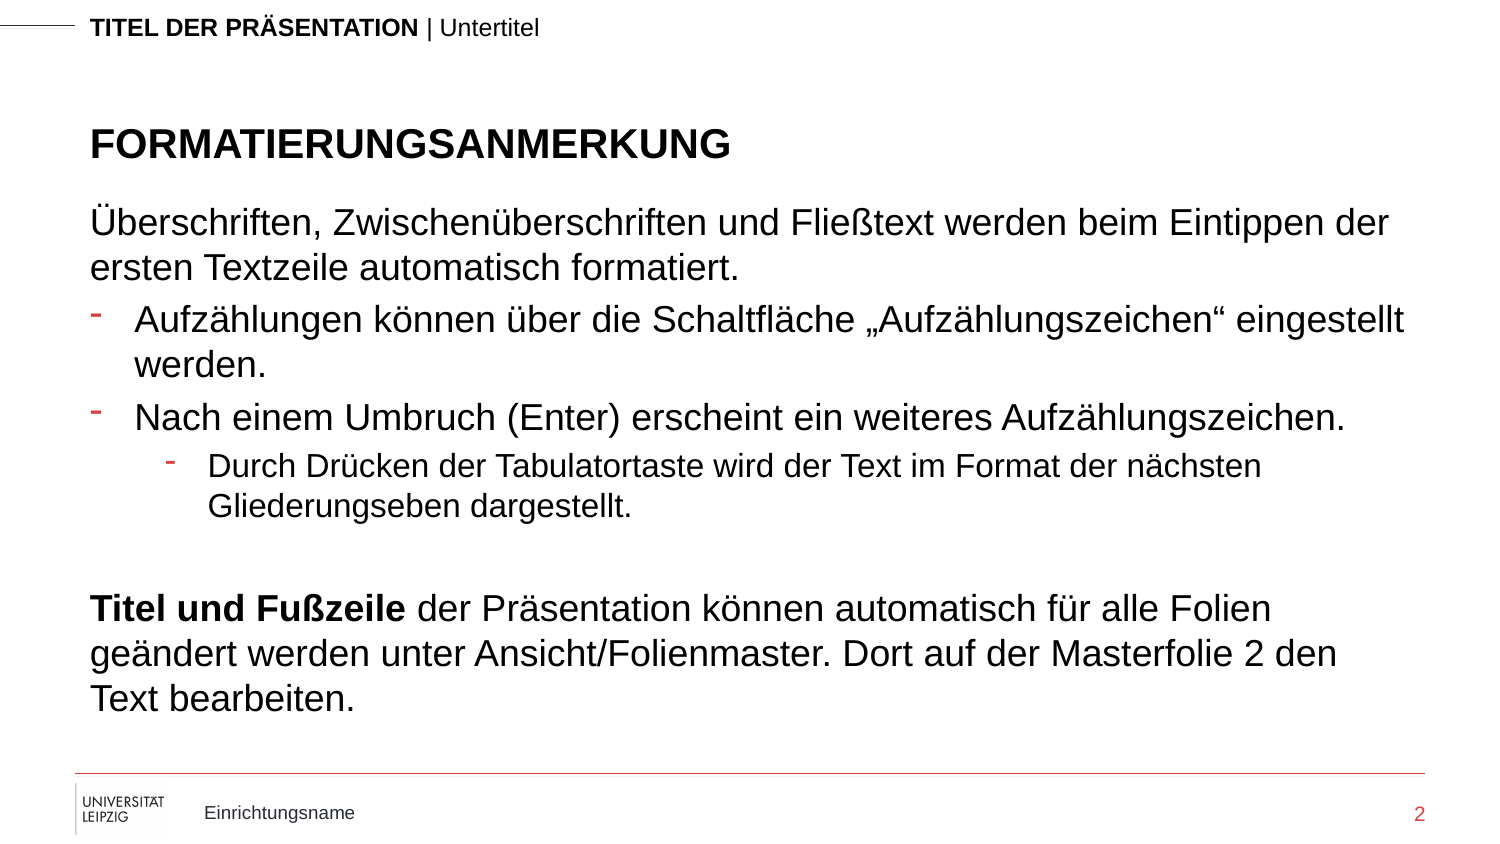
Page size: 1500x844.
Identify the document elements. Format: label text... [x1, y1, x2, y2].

slide_number <Foliennummer> [1303, 800, 1426, 834]
title Formatierungsanmerkung [75, 50, 1426, 175]
list Überschriften, Zwischenüberschriften und Fließtext werden beim Eintippen der ersten Textzeile automatisch formatiert. Aufzählungen können über die Schaltfläche „Aufzählungszeichen“ eingestellt werden. Nach einem Umbruch (Enter) erscheint ein weiteres Aufzählungszeichen. Durch Drücken der Tabulatortaste wird der Text im Format der nächsten Gliederungseben dargestellt. Titel und Fußzeile der Präsentation können automatisch für alle Folien geändert werden unter Ansicht/Folienmaster. Dort auf der Masterfolie 2 den Text bearbeiten. [75, 190, 1426, 755]
picture [75, 782, 165, 836]
